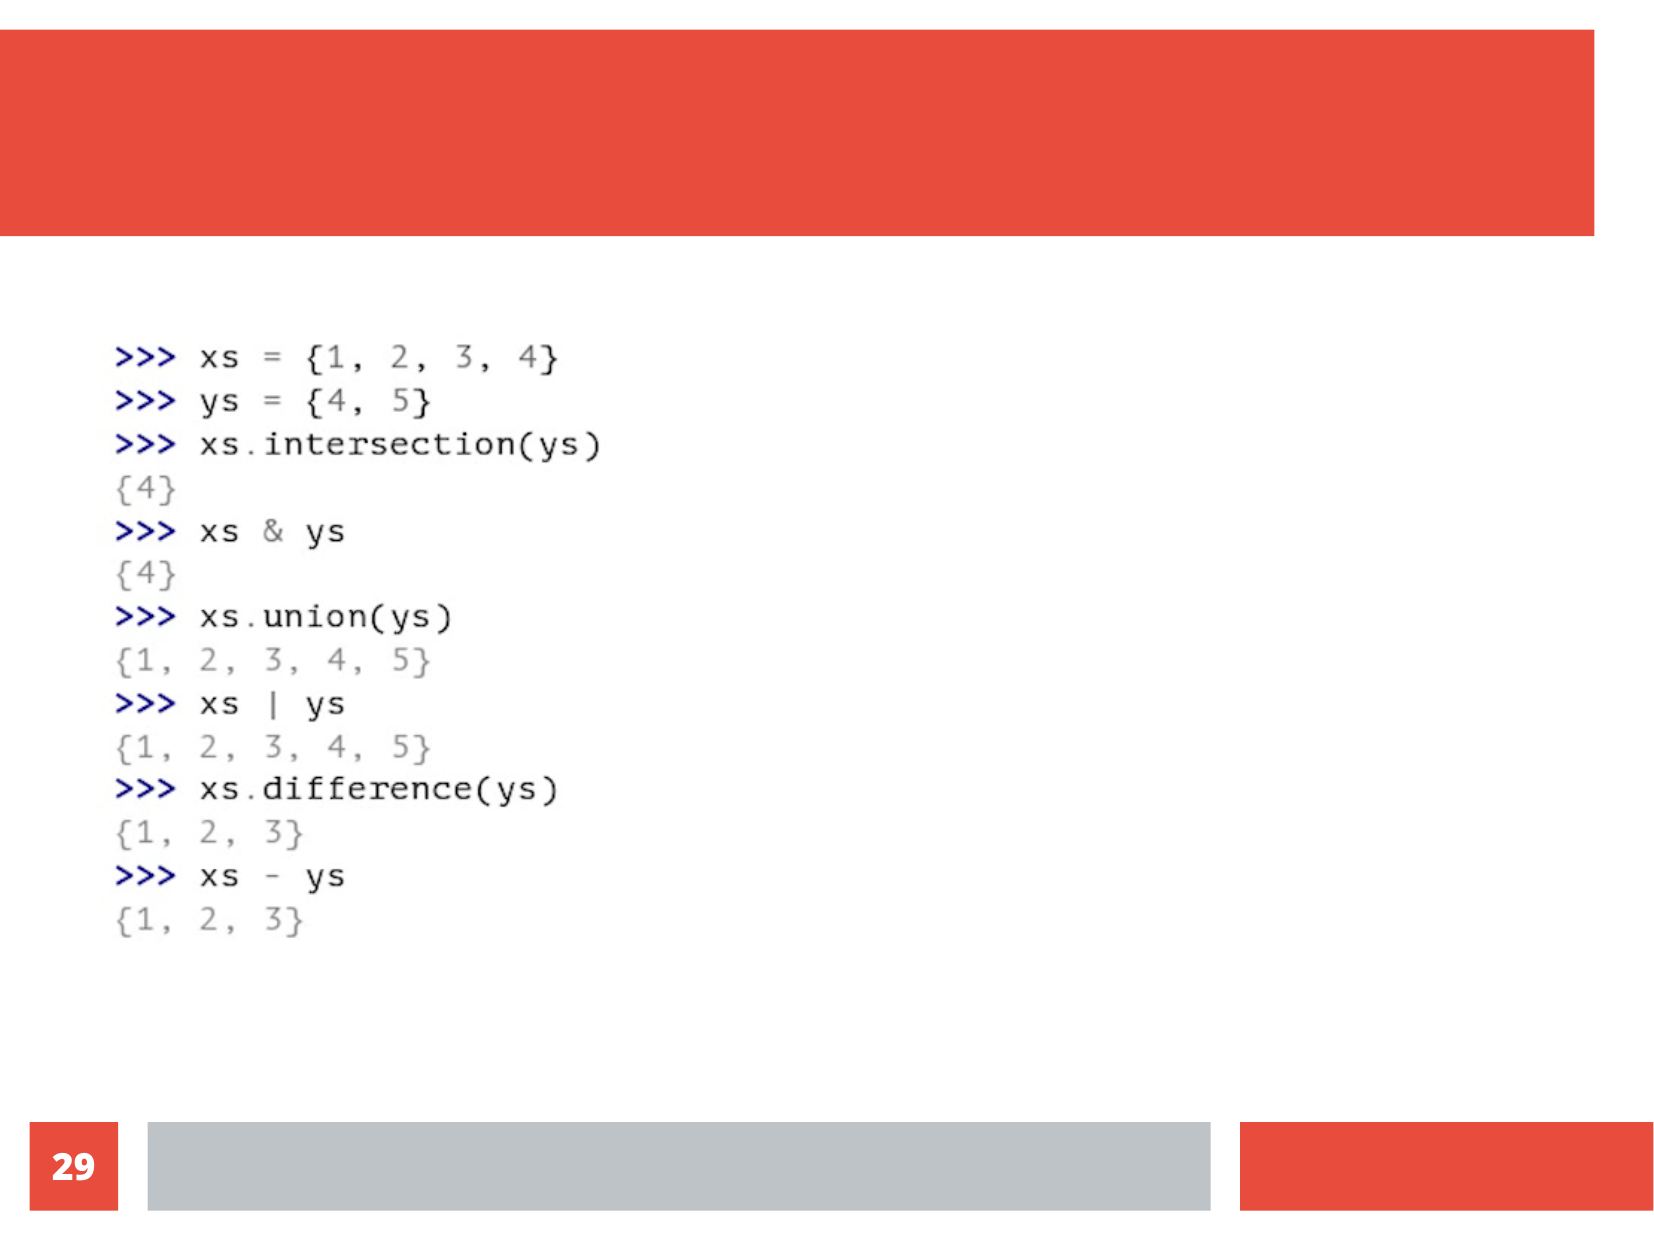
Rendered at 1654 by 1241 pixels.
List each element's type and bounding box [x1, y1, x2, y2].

picture [73, 239, 991, 1008]
